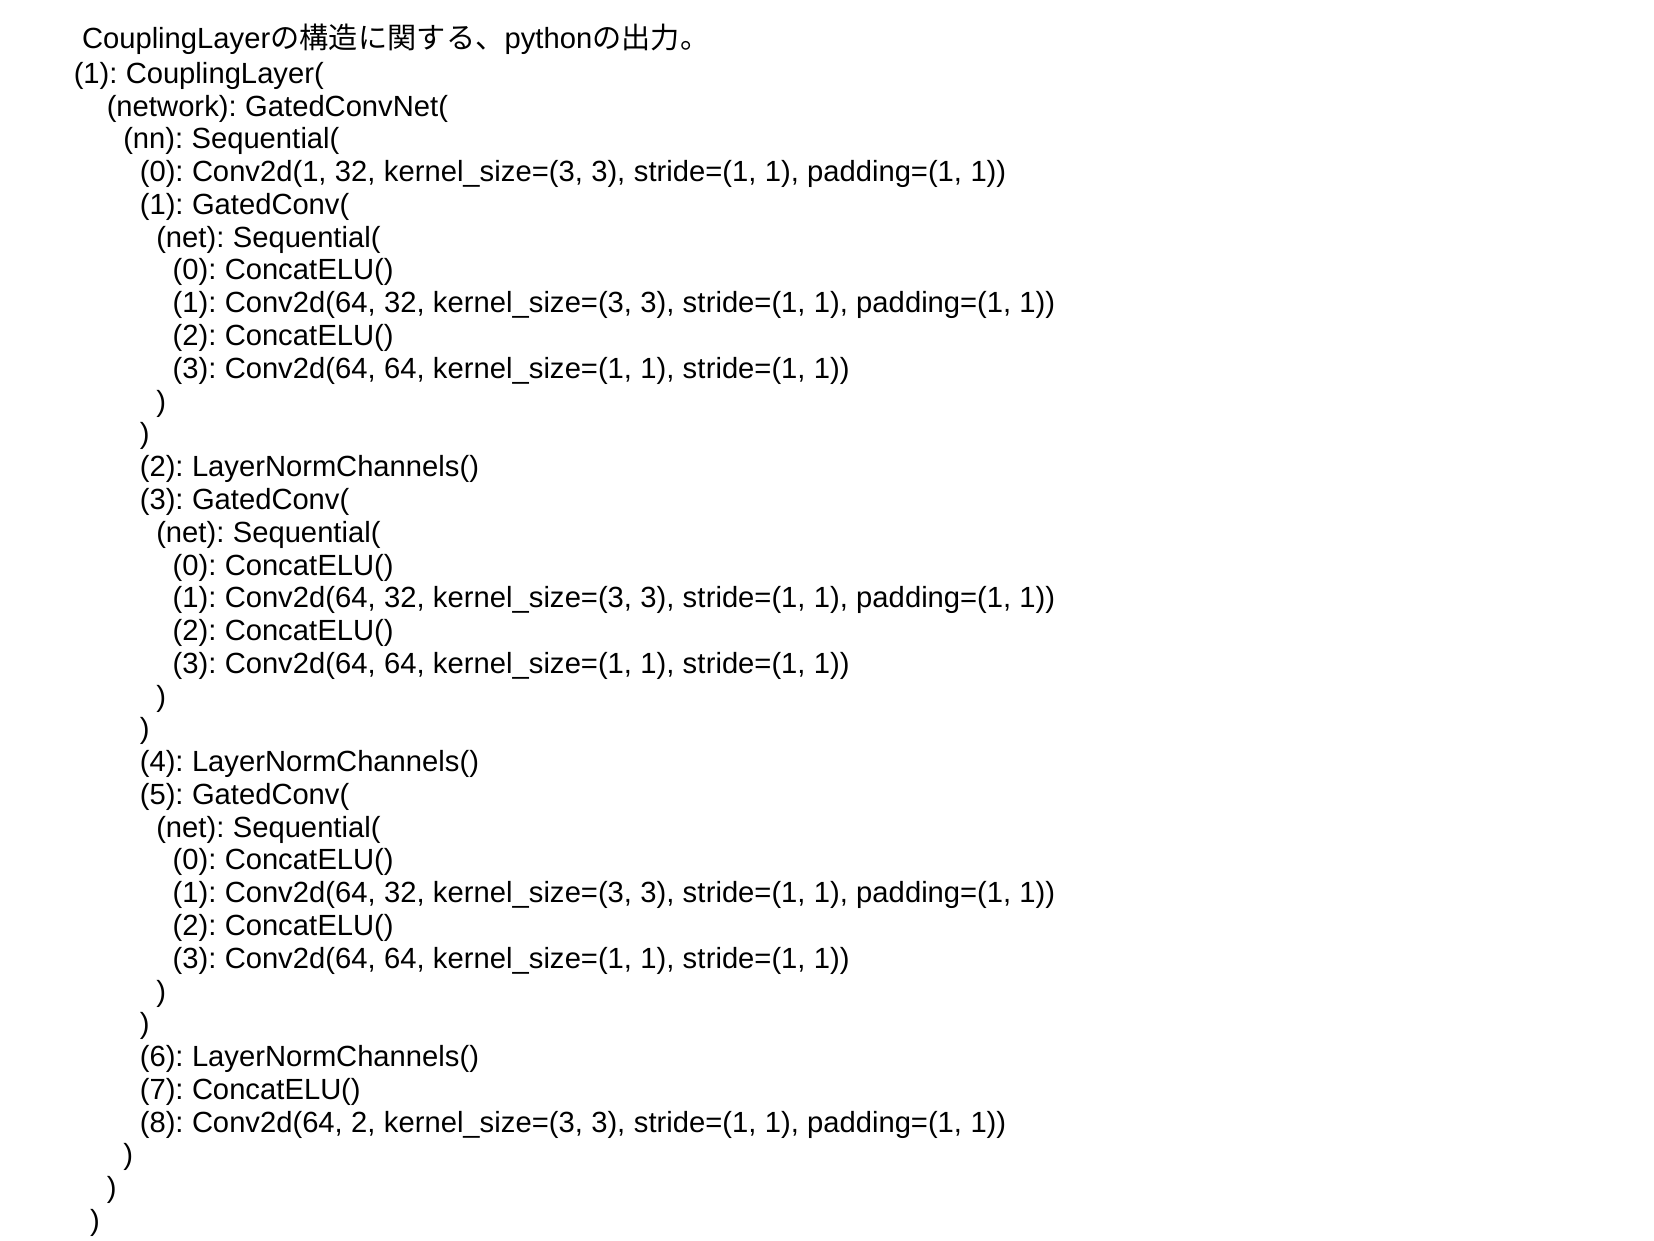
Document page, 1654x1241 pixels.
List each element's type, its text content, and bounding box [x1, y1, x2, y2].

text_box CouplingLayerの構造に関する、pythonの出力。 (1): CouplingLayer( (network): GatedConvNet( (nn): Sequential( (0): Conv2d(1, 32, kernel_size=(3, 3), stride=(1, 1), padding=(1, 1)) (1): GatedConv( (net): Sequential( (0): ConcatELU() (1): Conv2d(64, 32, kernel_size=(3, 3), stride=(1, 1), padding=(1, 1)) (2): ConcatELU() (3): Conv2d(64, 64, kernel_size=(1, 1), stride=(1, 1)) ) ) (2): LayerNormChannels() (3): GatedConv( (net): Sequential( (0): ConcatELU() (1): Conv2d(64, 32, kernel_size=(3, 3), stride=(1, 1), padding=(1, 1)) (2): ConcatELU() (3): Conv2d(64, 64, kernel_size=(1, 1), stride=(1, 1)) ) ) (4): LayerNormChannels() (5): GatedConv( (net): Sequential( (0): ConcatELU() (1): Conv2d(64, 32, kernel_size=(3, 3), stride=(1, 1), padding=(1, 1)) (2): ConcatELU() (3): Conv2d(64, 64, kernel_size=(1, 1), stride=(1, 1)) ) ) (6): LayerNormChannels() (7): ConcatELU() (8): Conv2d(64, 2, kernel_size=(3, 3), stride=(1, 1), padding=(1, 1)) ) ) ) [59, 6, 1344, 1241]
